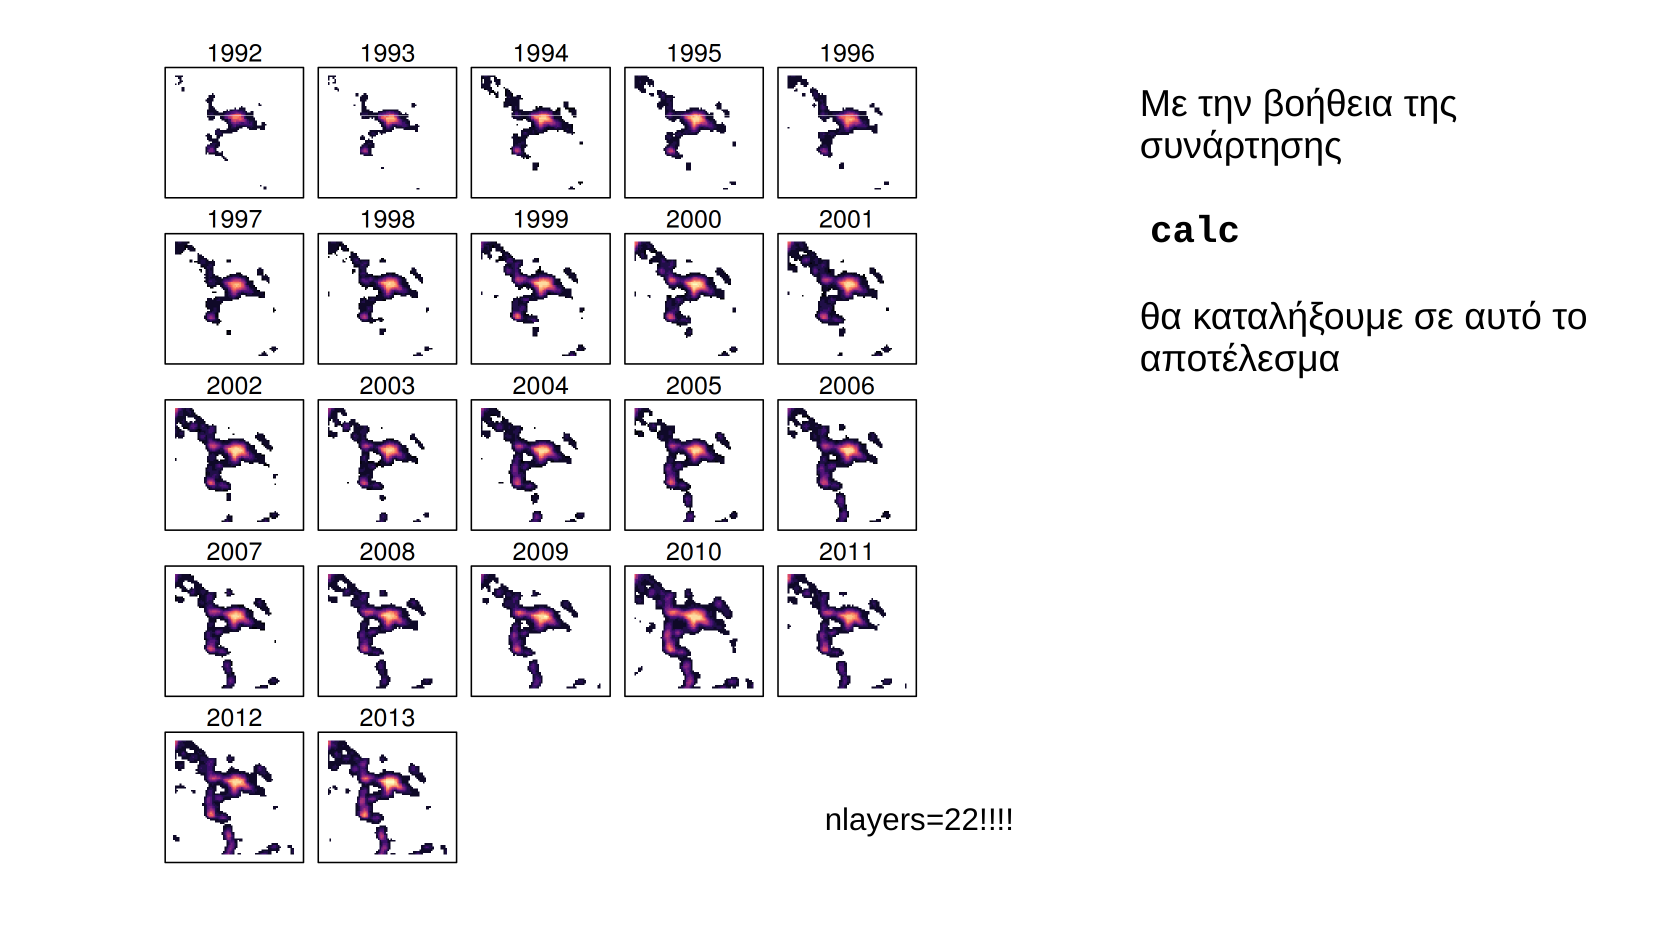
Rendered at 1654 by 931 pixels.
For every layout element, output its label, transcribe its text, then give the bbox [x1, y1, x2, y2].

picture [90, 0, 991, 901]
text_box Με την βοήθεια της συνάρτησης calc θα καταλήξουμε σε αυτό το αποτέλεσμα [1124, 74, 1605, 472]
text_box nlayers=22!!!! [810, 795, 1030, 845]
